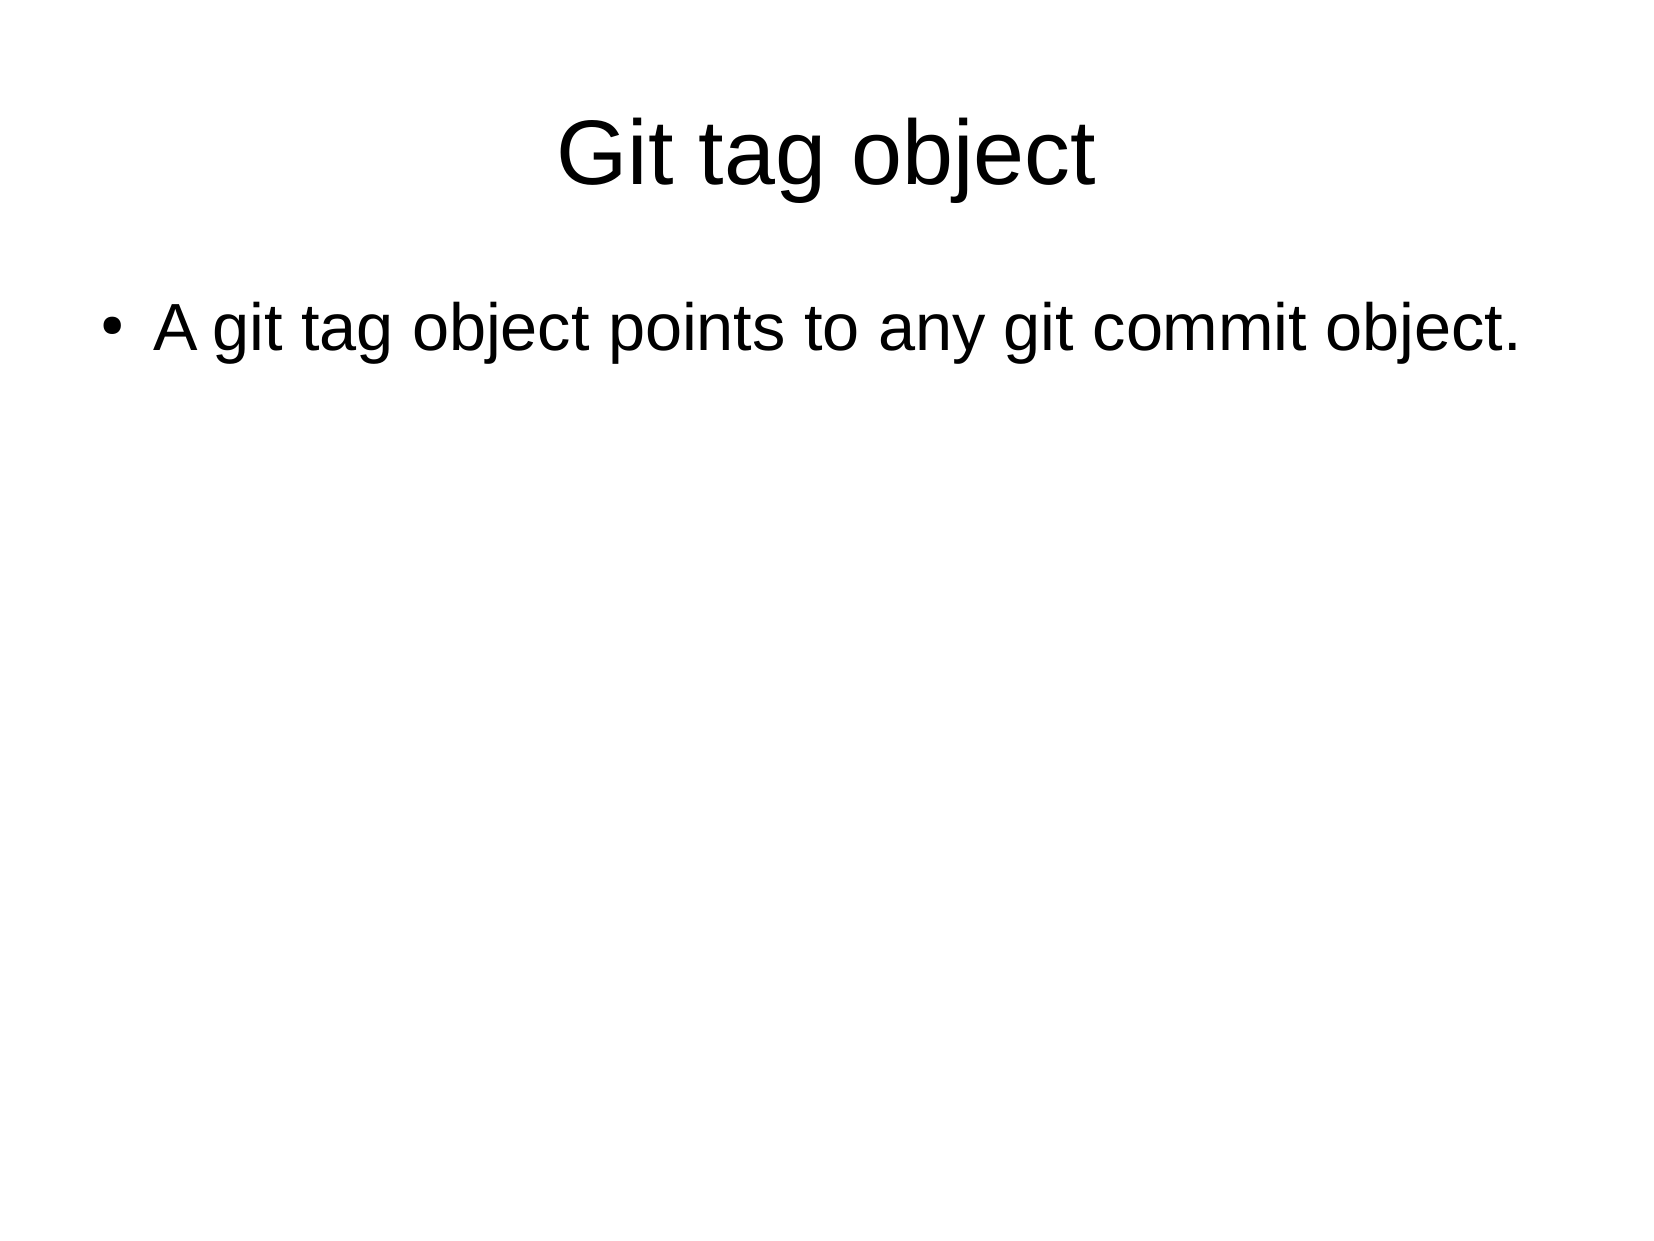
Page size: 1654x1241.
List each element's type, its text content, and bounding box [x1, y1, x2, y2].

list A git tag object points to any git commit object. [82, 290, 1538, 1010]
title Git tag object [82, 49, 1571, 257]
